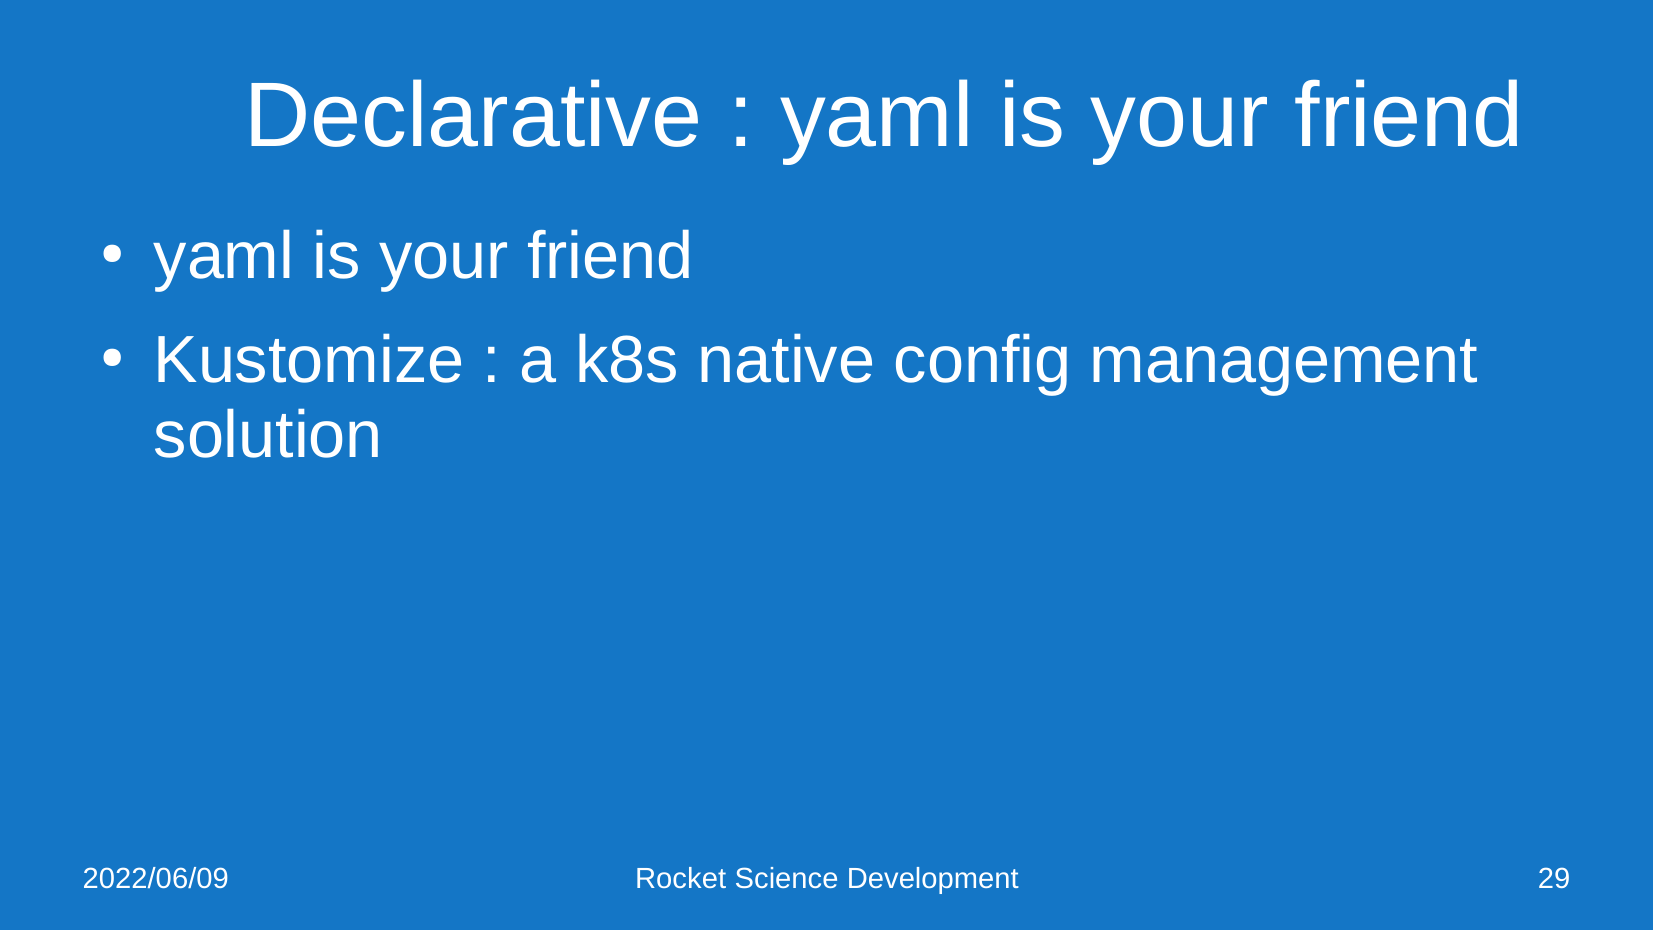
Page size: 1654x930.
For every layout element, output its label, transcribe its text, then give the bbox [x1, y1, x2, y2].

list yaml is your friend Kustomize : a k8s native config management solution [82, 217, 1571, 757]
title Declarative : yaml is your friend [82, 37, 1571, 193]
